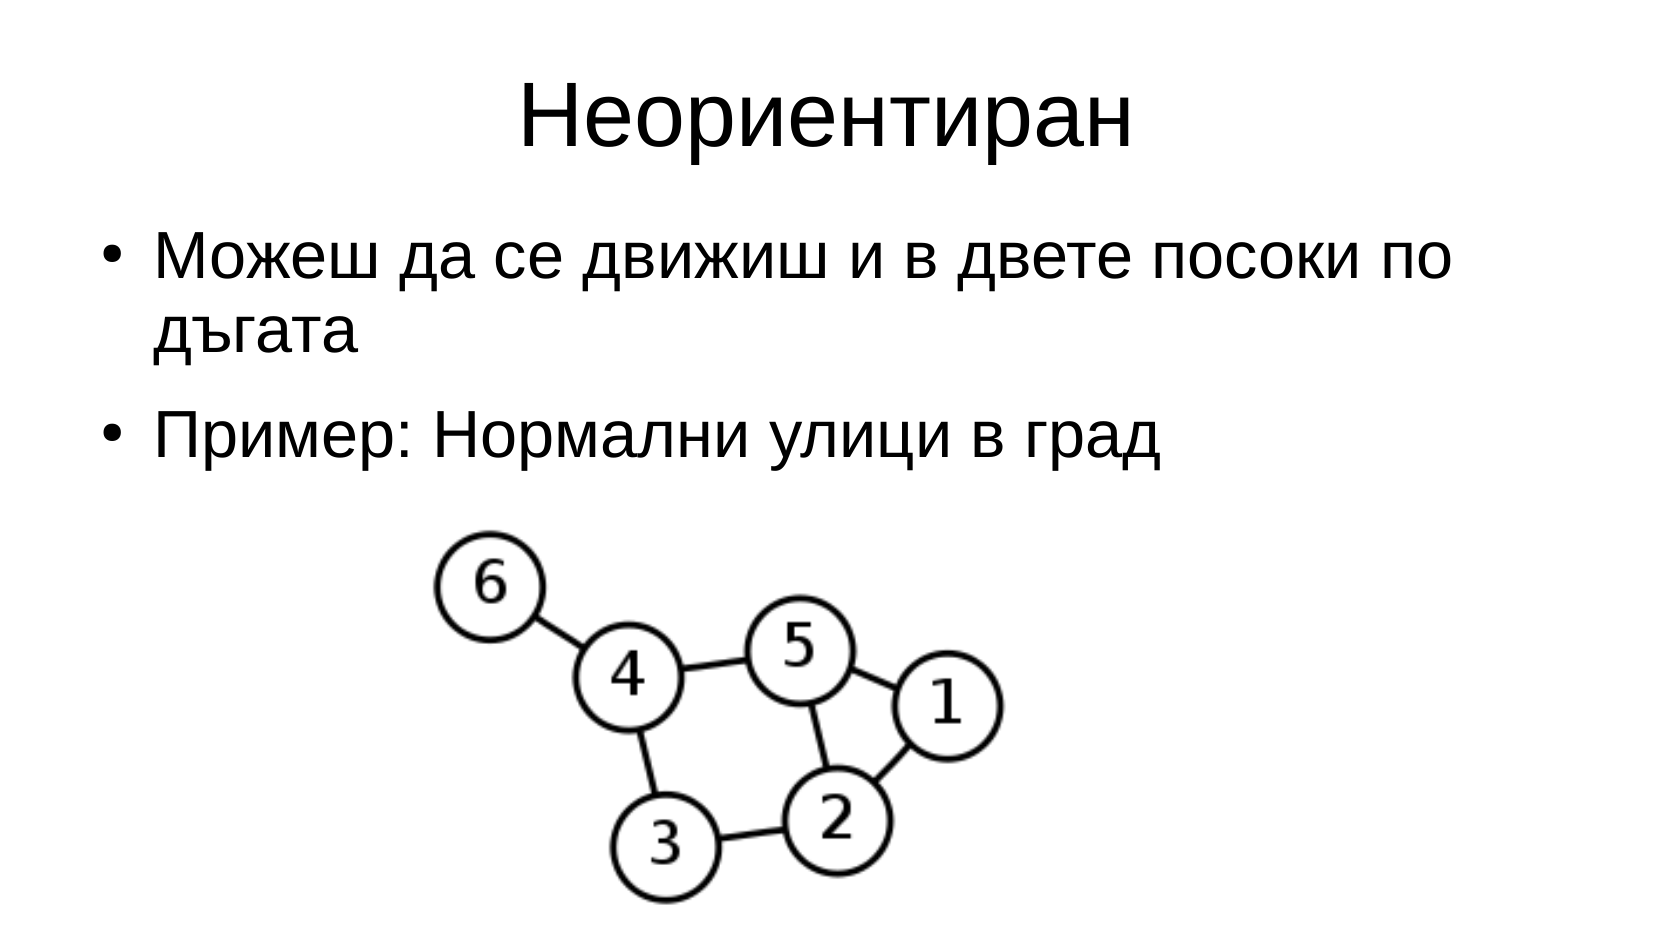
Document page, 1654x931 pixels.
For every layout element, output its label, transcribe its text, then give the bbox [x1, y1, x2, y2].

picture [427, 524, 1013, 912]
title Неориентиран [82, 37, 1571, 193]
list Можеш да се движиш и в двете посоки по дъгата Пример: Нормални улици в град [82, 217, 1571, 758]
